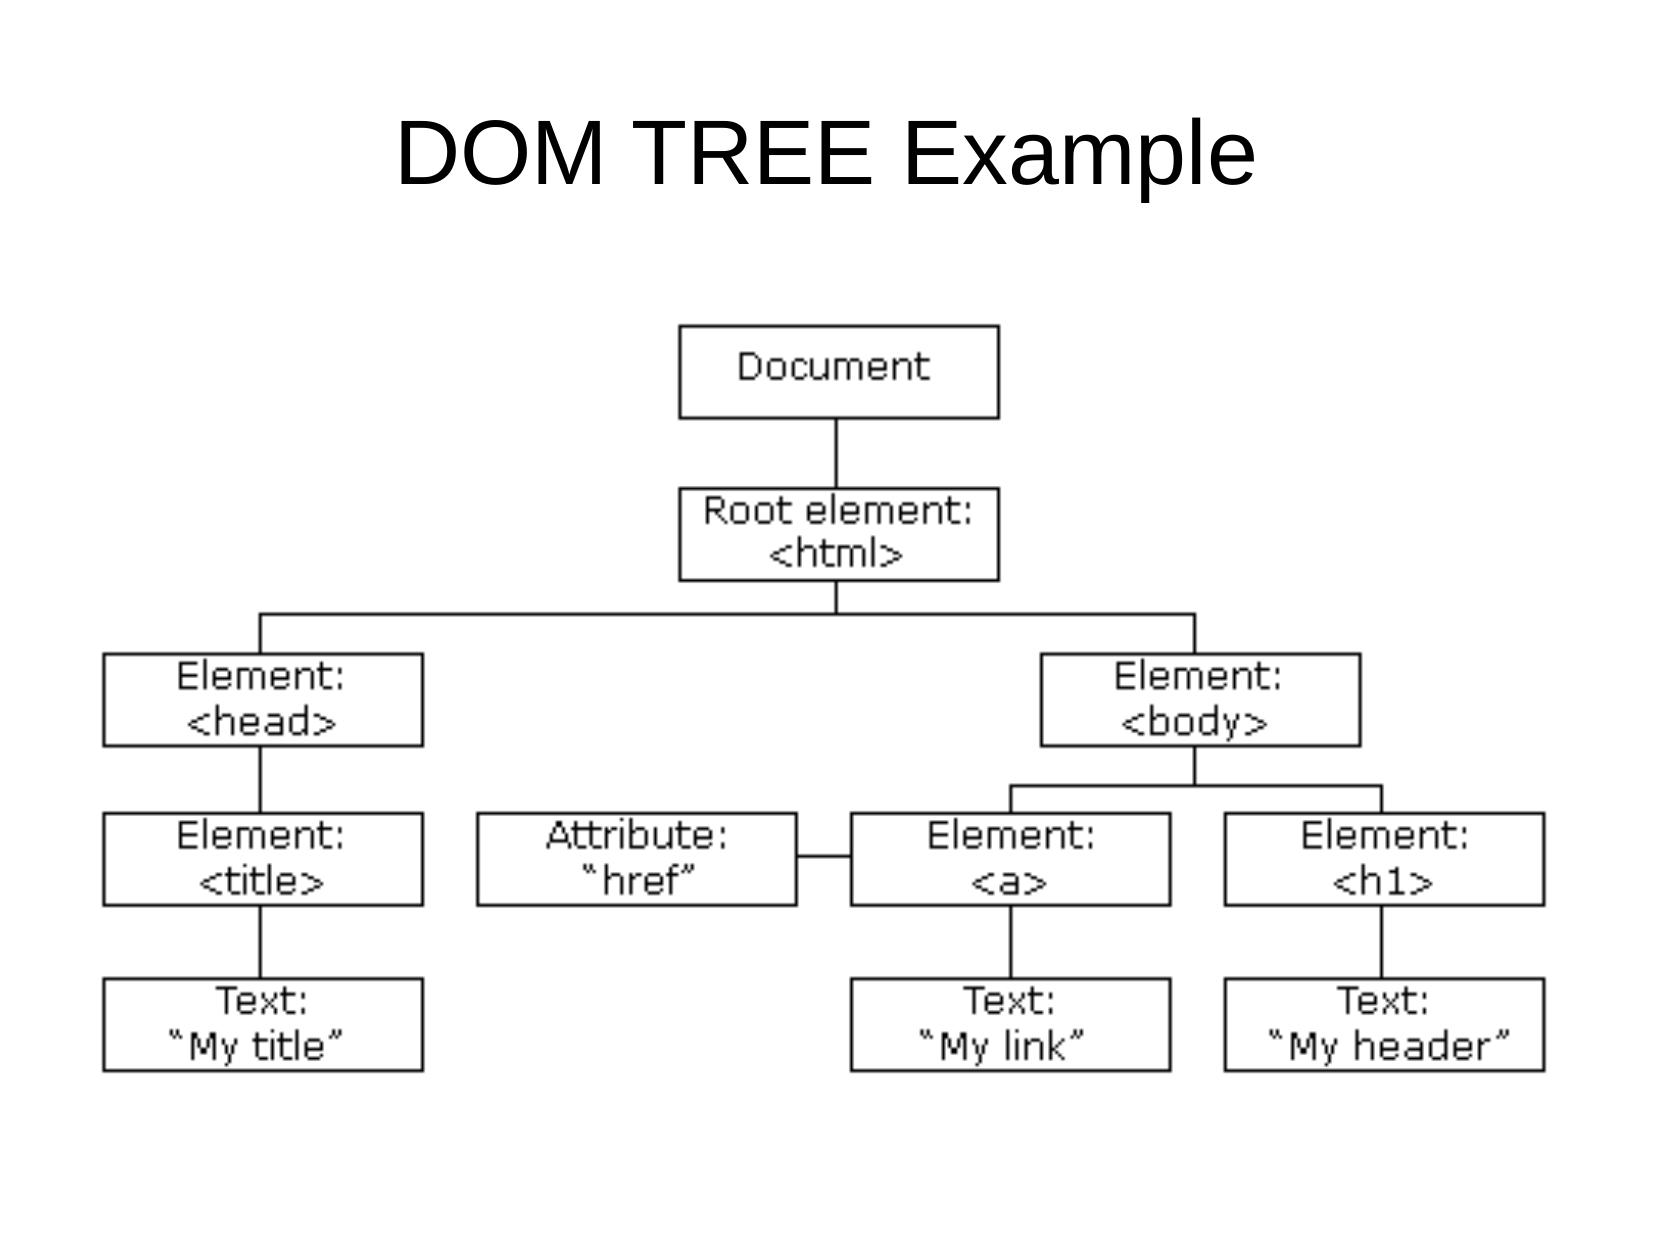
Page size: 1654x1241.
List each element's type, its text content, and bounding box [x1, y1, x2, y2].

title DOM TREE Example [82, 49, 1571, 257]
picture [82, 292, 1571, 1107]
